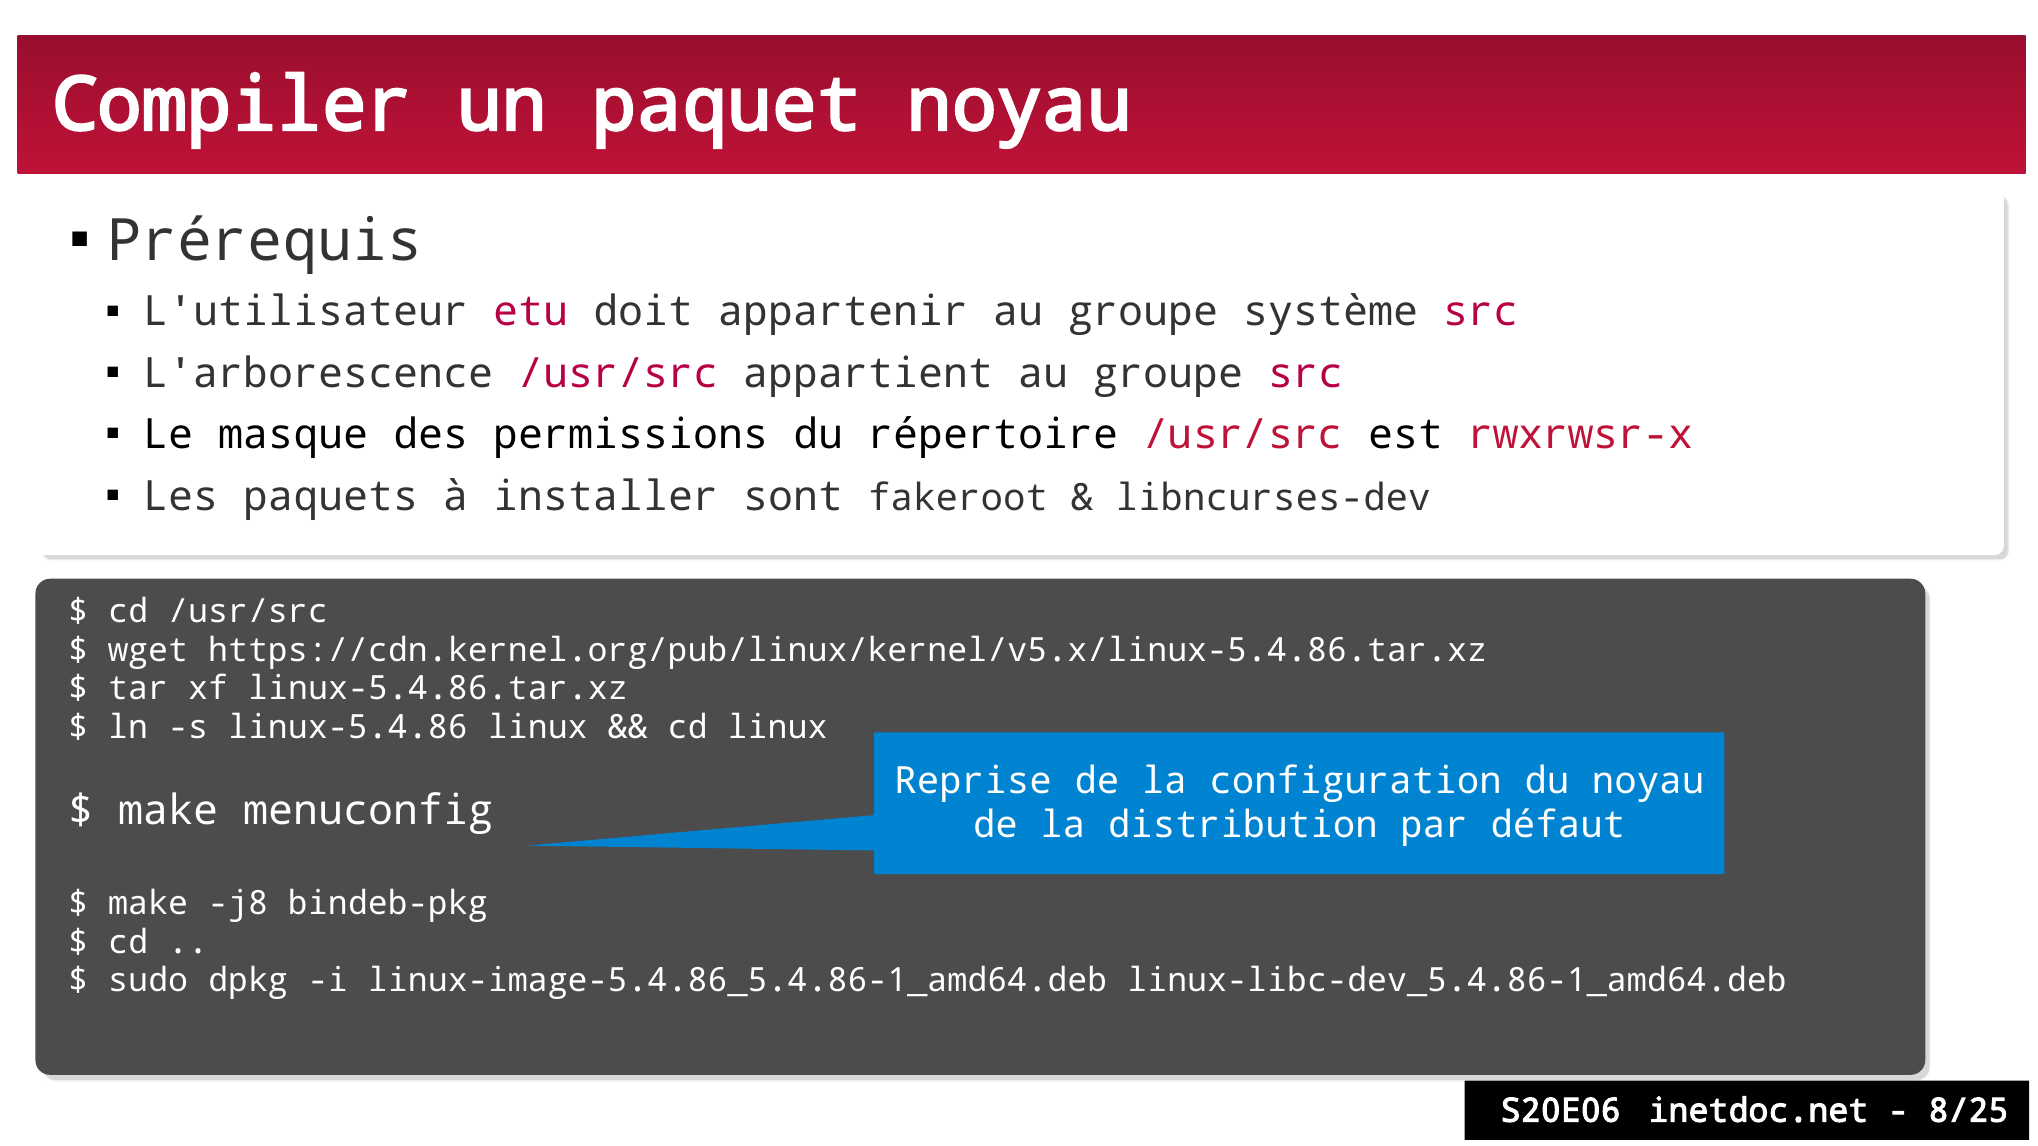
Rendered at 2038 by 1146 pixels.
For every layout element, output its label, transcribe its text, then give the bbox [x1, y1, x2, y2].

text_box S20E06 inetdoc.net - 22/25 [1464, 1080, 2030, 1140]
text_box Reprise de la configuration du noyau de la distribution par défaut [526, 732, 1725, 875]
text_box $ cd /usr/src $ wget https://cdn.kernel.org/pub/linux/kernel/v5.x/linux-5.4.86.tar.xz $ tar xf linux-5.4.86.tar.xz $ ln -s linux-5.4.86 linux && cd linux $ make menuconfig $ make -j8 bindeb-pkg $ cd .. $ sudo dpkg -i linux-image-5.4.86_5.4.86-1_amd64.deb linux-libc-dev_5.4.86-1_amd64.deb [35, 578, 1926, 1075]
text_box Compiler un paquet noyau [17, 35, 2026, 174]
text_box Prérequis L'utilisateur etu doit appartenir au groupe système src L'arborescence /usr/src appartient au groupe src Le masque des permissions du répertoire /usr/src est rwxrwsr-x Les paquets à installer sont fakeroot & libncurses-dev [35, 188, 2004, 556]
